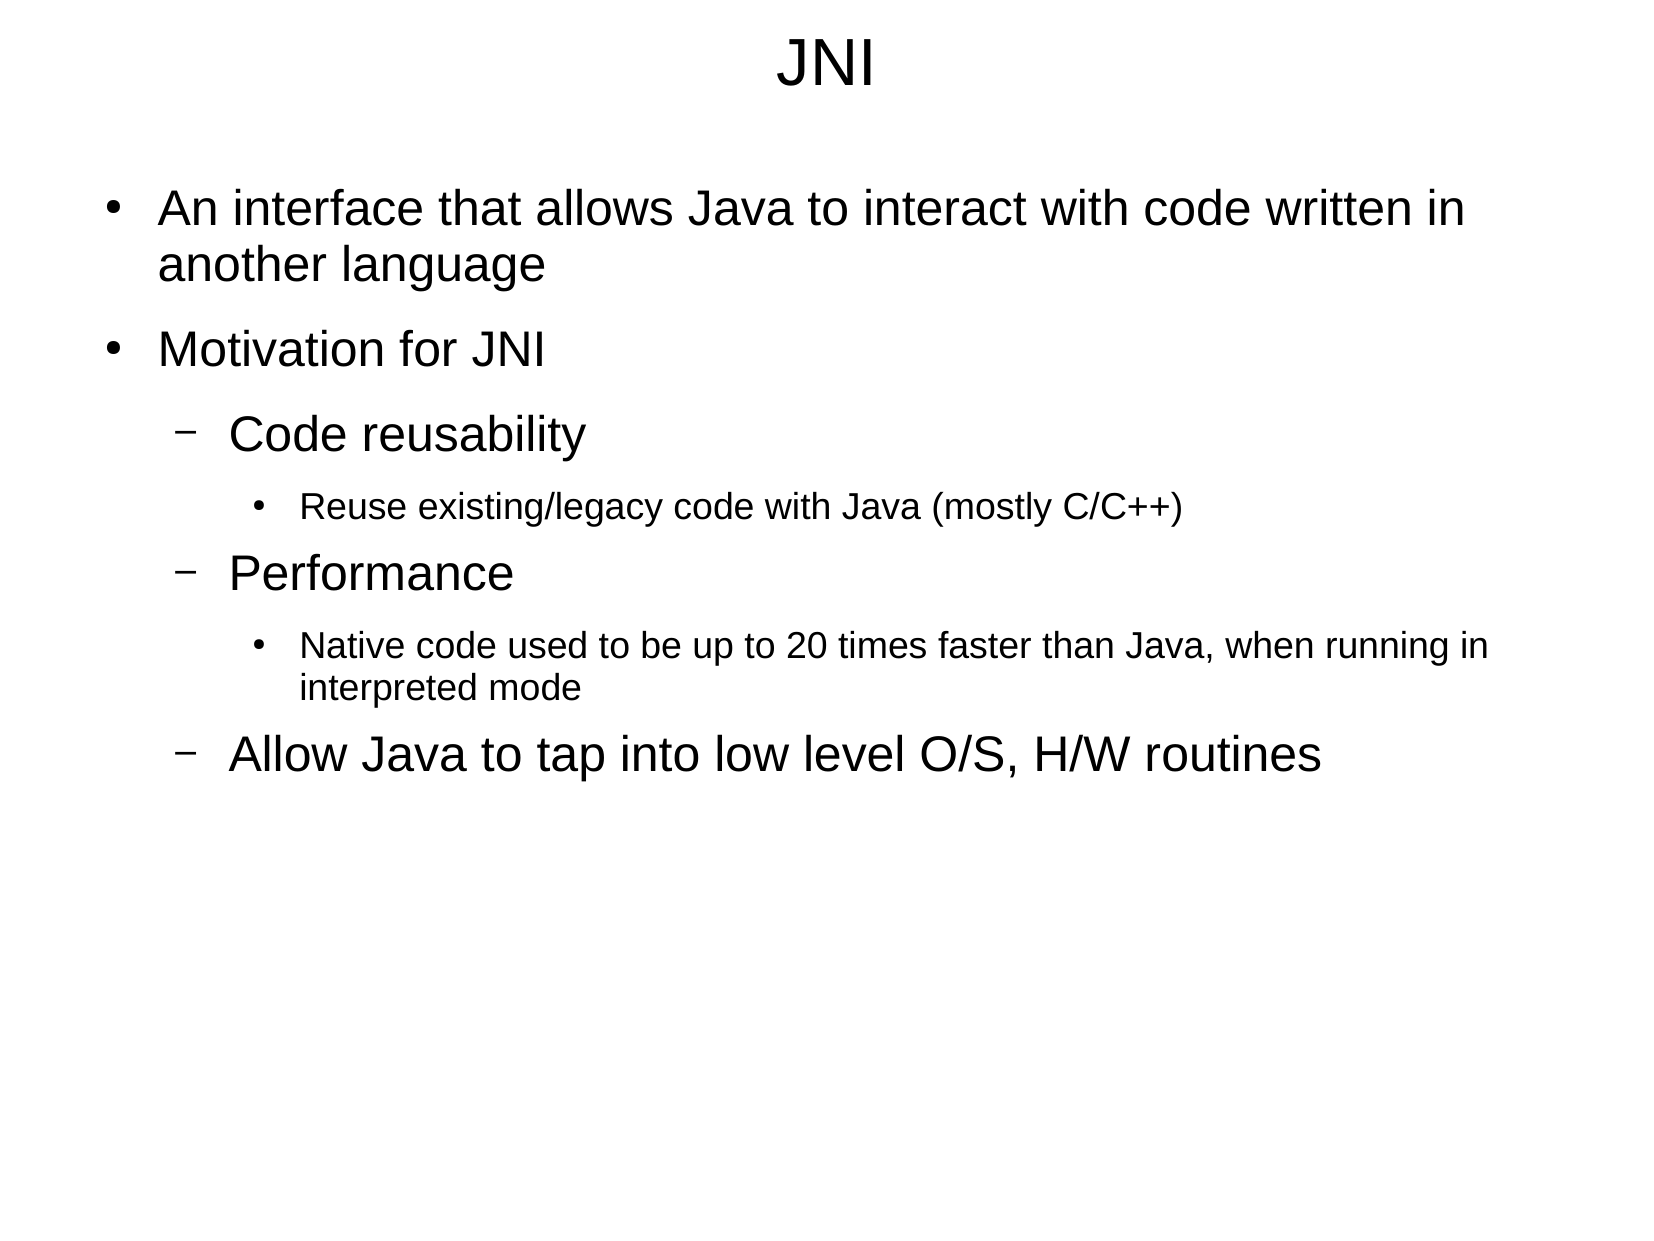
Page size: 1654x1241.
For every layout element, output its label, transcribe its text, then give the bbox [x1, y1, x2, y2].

title JNI [82, 19, 1571, 106]
list An interface that allows Java to interact with code written in another language Motivation for JNI Code reusability Reuse existing/legacy code with Java (mostly C/C++) Performance Native code used to be up to 20 times faster than Java, when running in interpreted mode Allow Java to tap into low level O/S, H/W routines [86, 180, 1576, 999]
